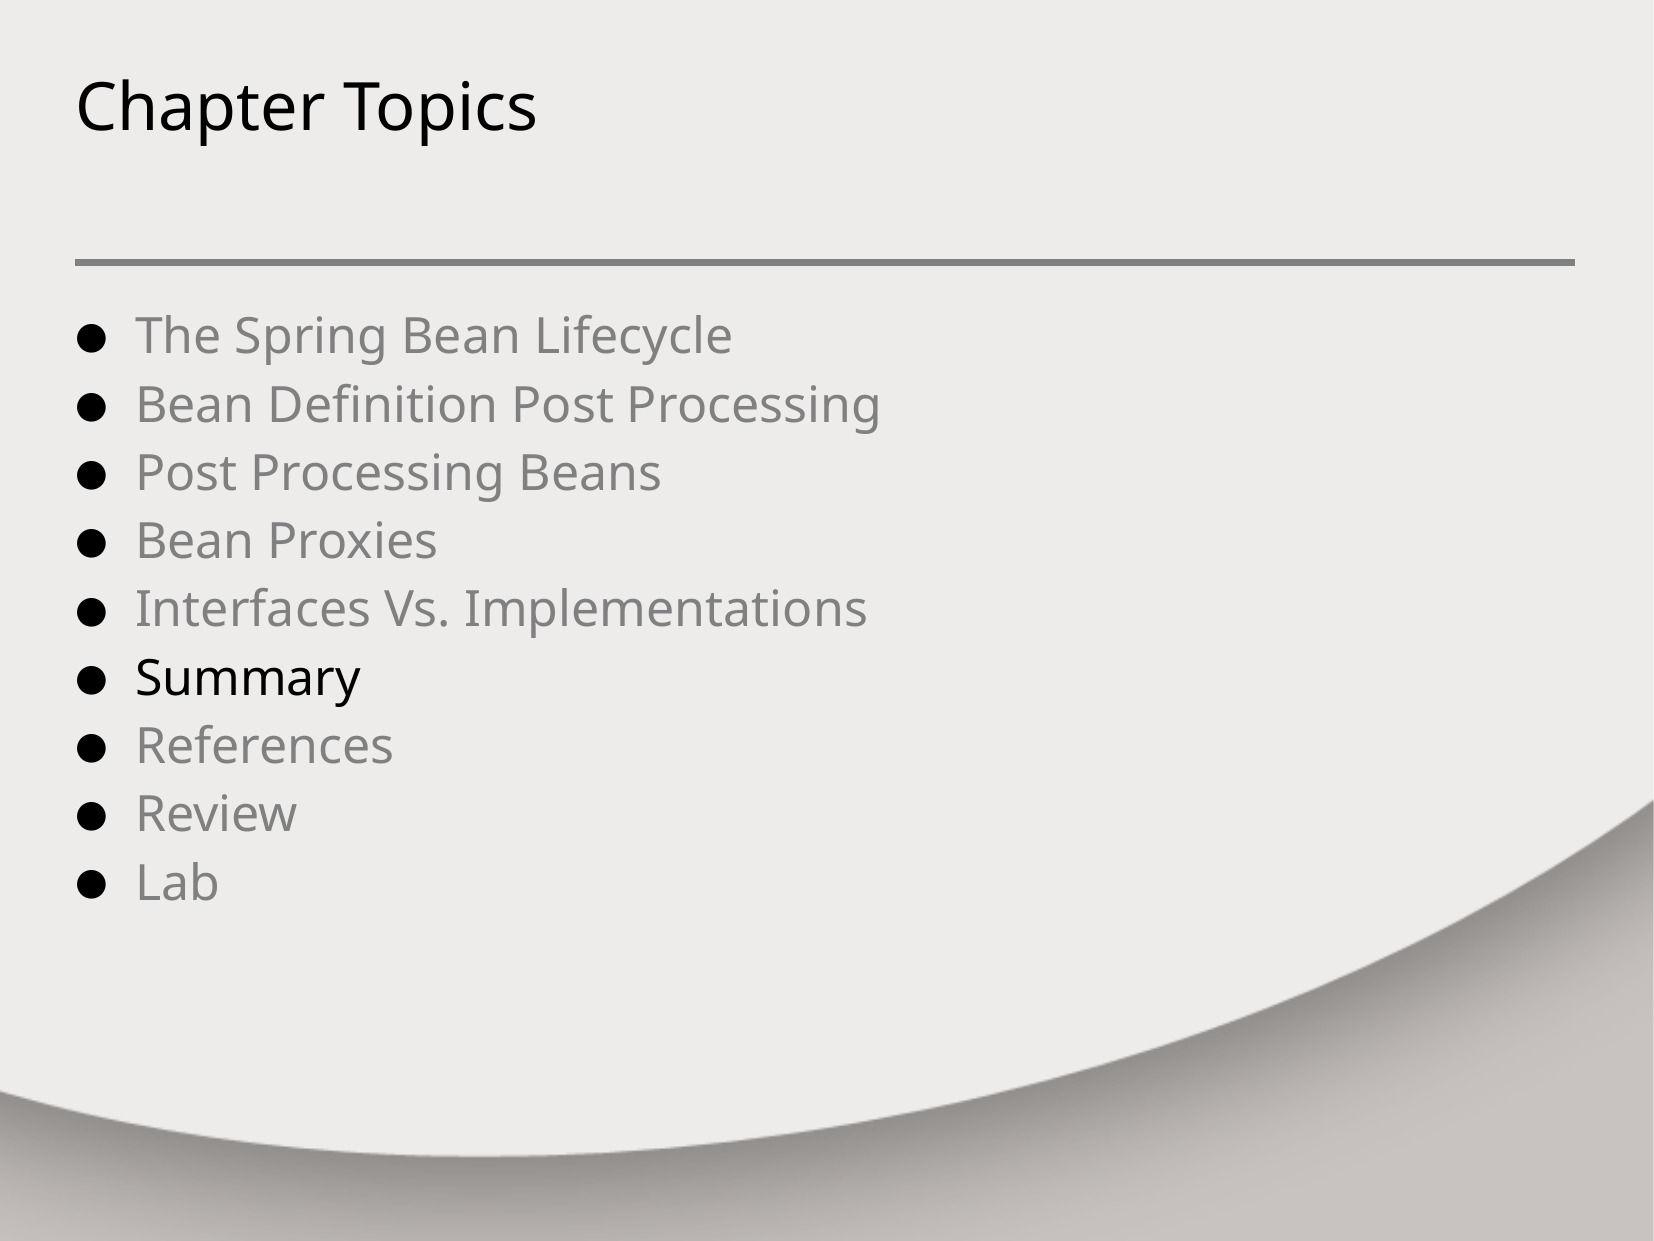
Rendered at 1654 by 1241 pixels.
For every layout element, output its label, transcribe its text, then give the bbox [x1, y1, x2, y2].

title Chapter Topics [75, 75, 1576, 226]
picture [0, 0, 1654, 1241]
list The Spring Bean Lifecycle Bean Definition Post Processing Post Processing Beans Bean Proxies Interfaces Vs. Implementations Summary References Review Lab [75, 300, 1576, 1163]
